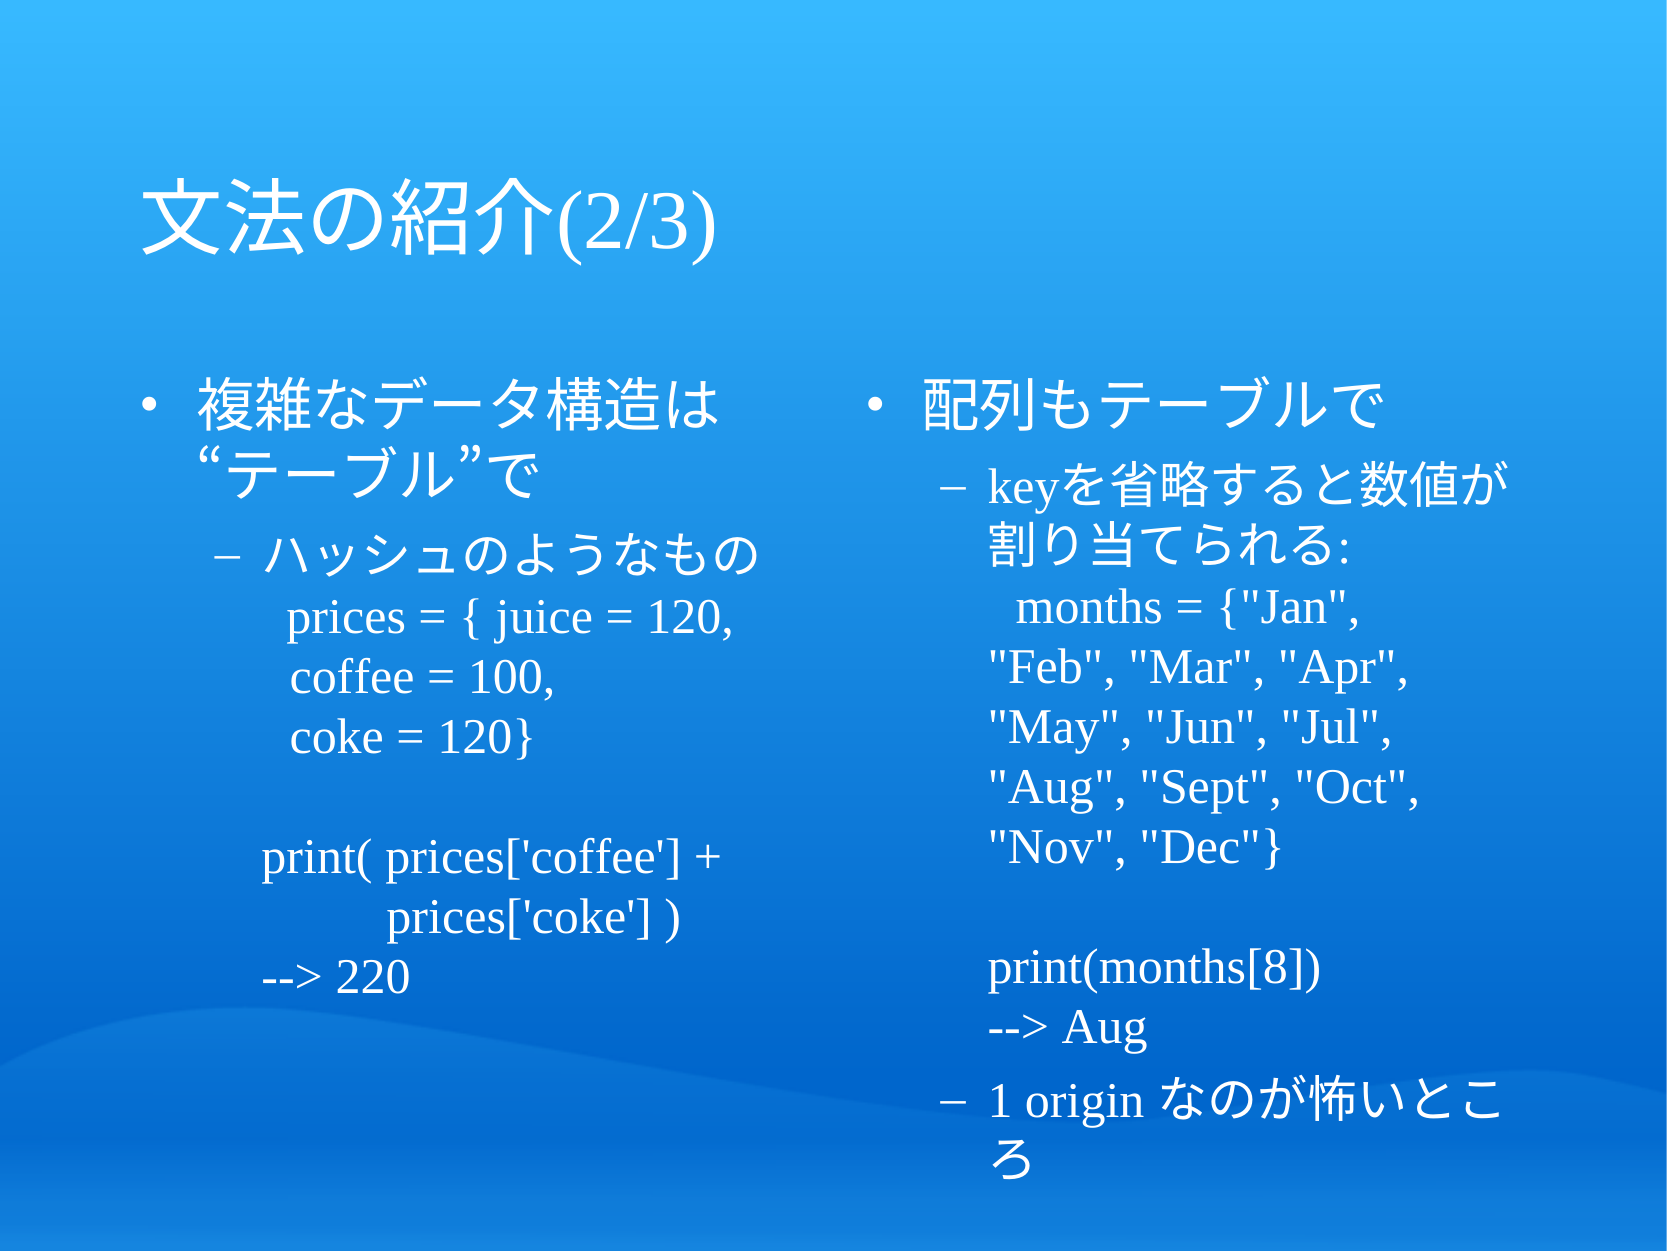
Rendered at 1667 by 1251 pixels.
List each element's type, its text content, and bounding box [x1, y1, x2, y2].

list 配列もテーブルで keyを省略すると数値が割り当てられる: months = {"Jan", "Feb", "Mar", "Apr", "May", "Jun", "Jul", "Aug", "Sept", "Oct", "Nov", "Dec"} print(months[8]) --> Aug 1 origin なのが怖いところ [850, 360, 1543, 1136]
picture [0, 0, 1667, 1251]
title 文法の紹介(2/3) [124, 110, 1542, 320]
list 複雑なデータ構造は “テーブル”で ハッシュのようなもの prices = { juice = 120, coffee = 100, coke = 120} print( prices['coffee'] + prices['coke'] ) --> 220 [124, 360, 817, 1127]
